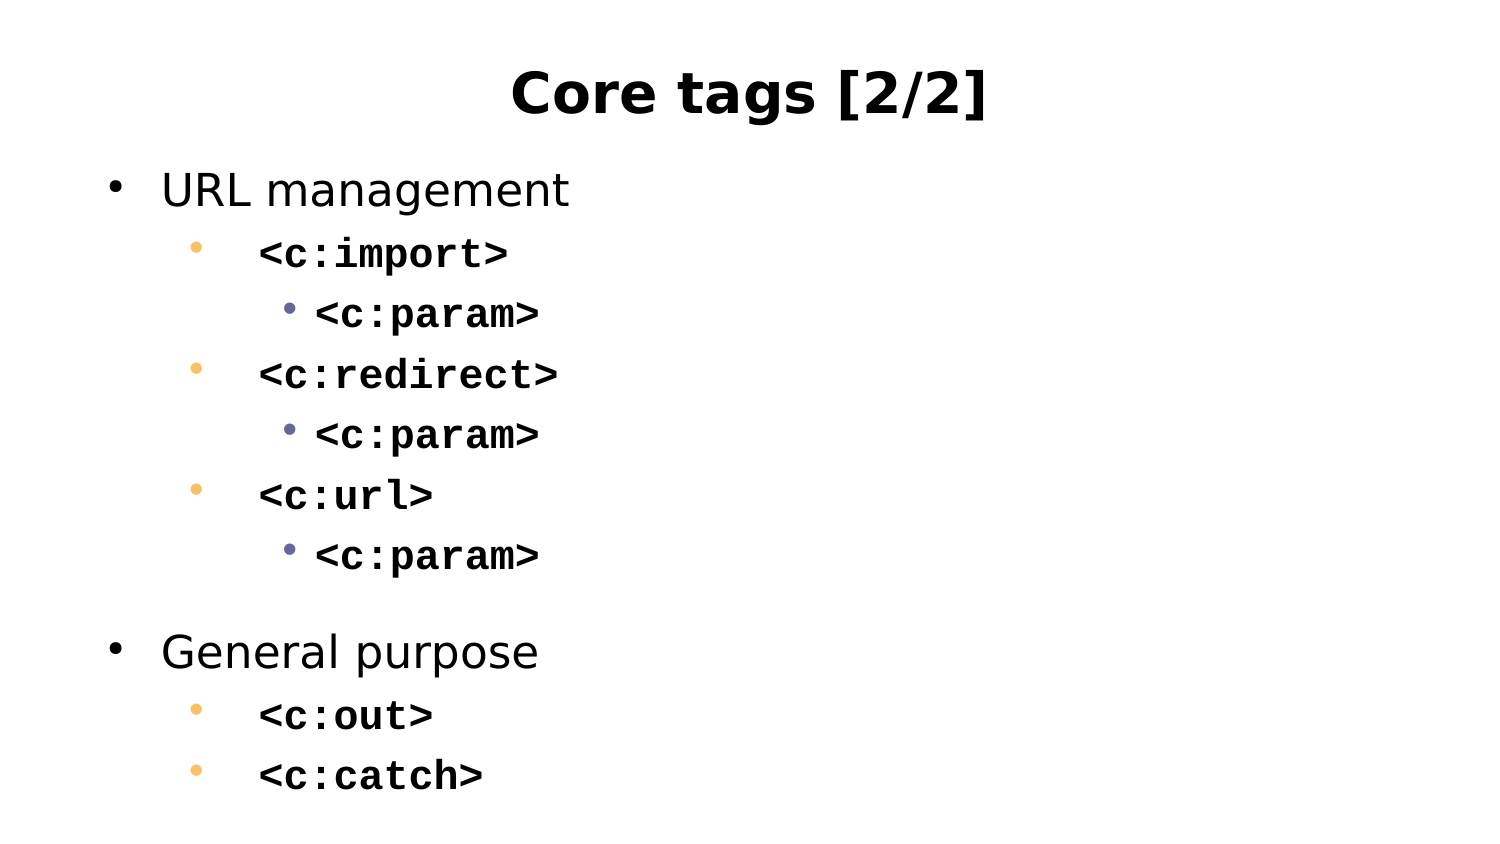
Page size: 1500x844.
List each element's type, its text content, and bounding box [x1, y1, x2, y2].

list URL management <c:import> <c:param> <c:redirect> <c:param> <c:url> <c:param> General purpose <c:out> <c:catch> [75, 153, 1395, 807]
title Core tags [2/2] [75, 33, 1425, 133]
